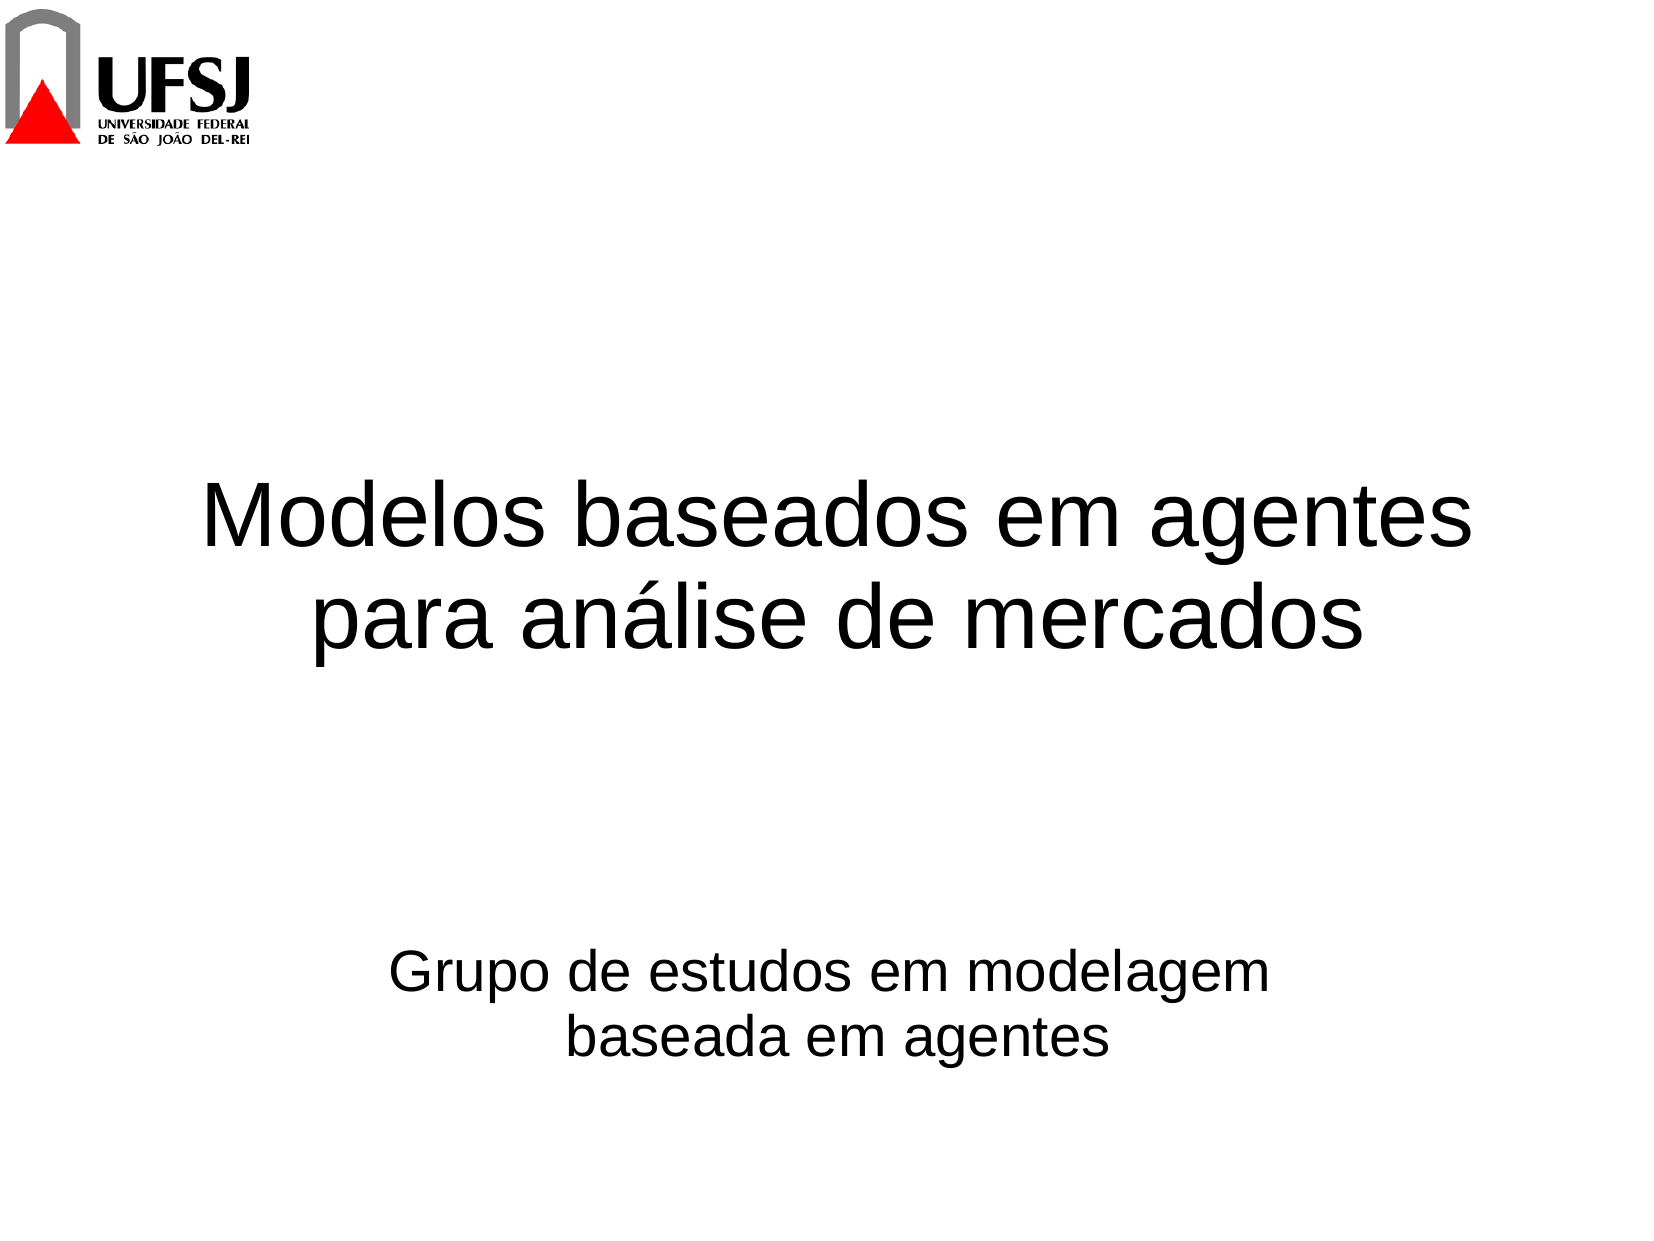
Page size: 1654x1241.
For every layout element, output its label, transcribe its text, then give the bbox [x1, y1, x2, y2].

picture [5, 9, 249, 146]
subtitle Modelos baseados em agentes para análise de mercados Grupo de estudos em modelagem baseada em agentes [141, 283, 1536, 1146]
